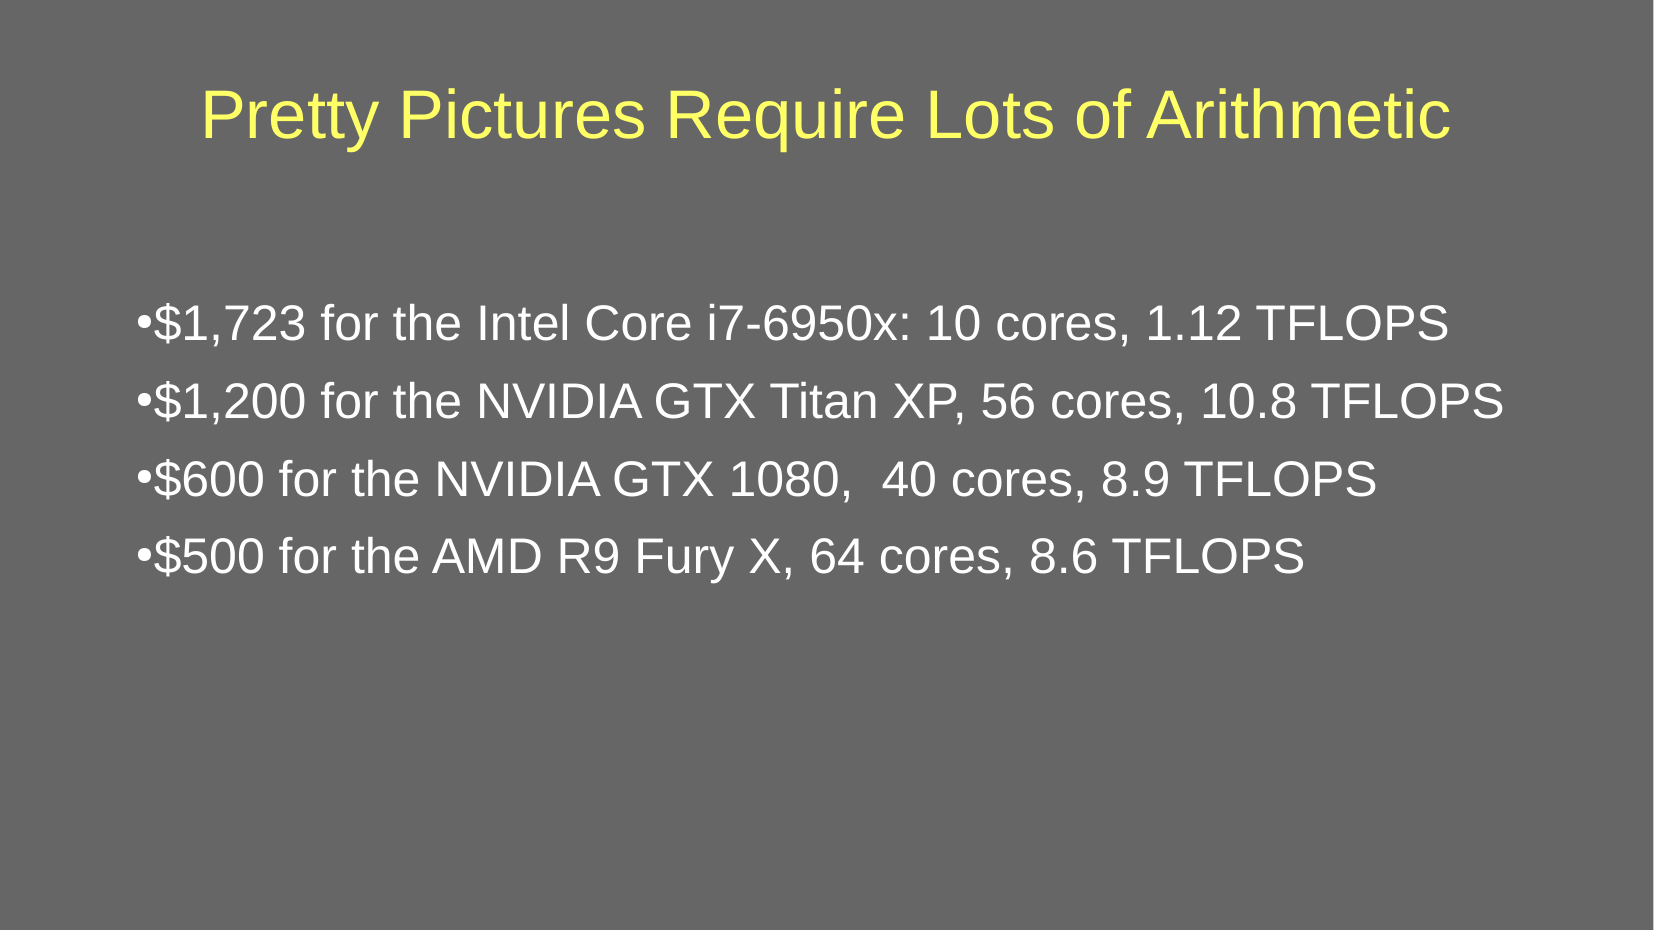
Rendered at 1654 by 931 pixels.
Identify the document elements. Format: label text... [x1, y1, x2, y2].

title Pretty Pictures Require Lots of Arithmetic [82, 36, 1571, 193]
list $1,723 for the Intel Core i7-6950x: 10 cores, 1.12 TFLOPS $1,200 for the NVIDIA GTX Titan XP, 56 cores, 10.8 TFLOPS $600 for the NVIDIA GTX 1080, 40 cores, 8.9 TFLOPS $500 for the AMD R9 Fury X, 64 cores, 8.6 TFLOPS [117, 217, 1607, 757]
